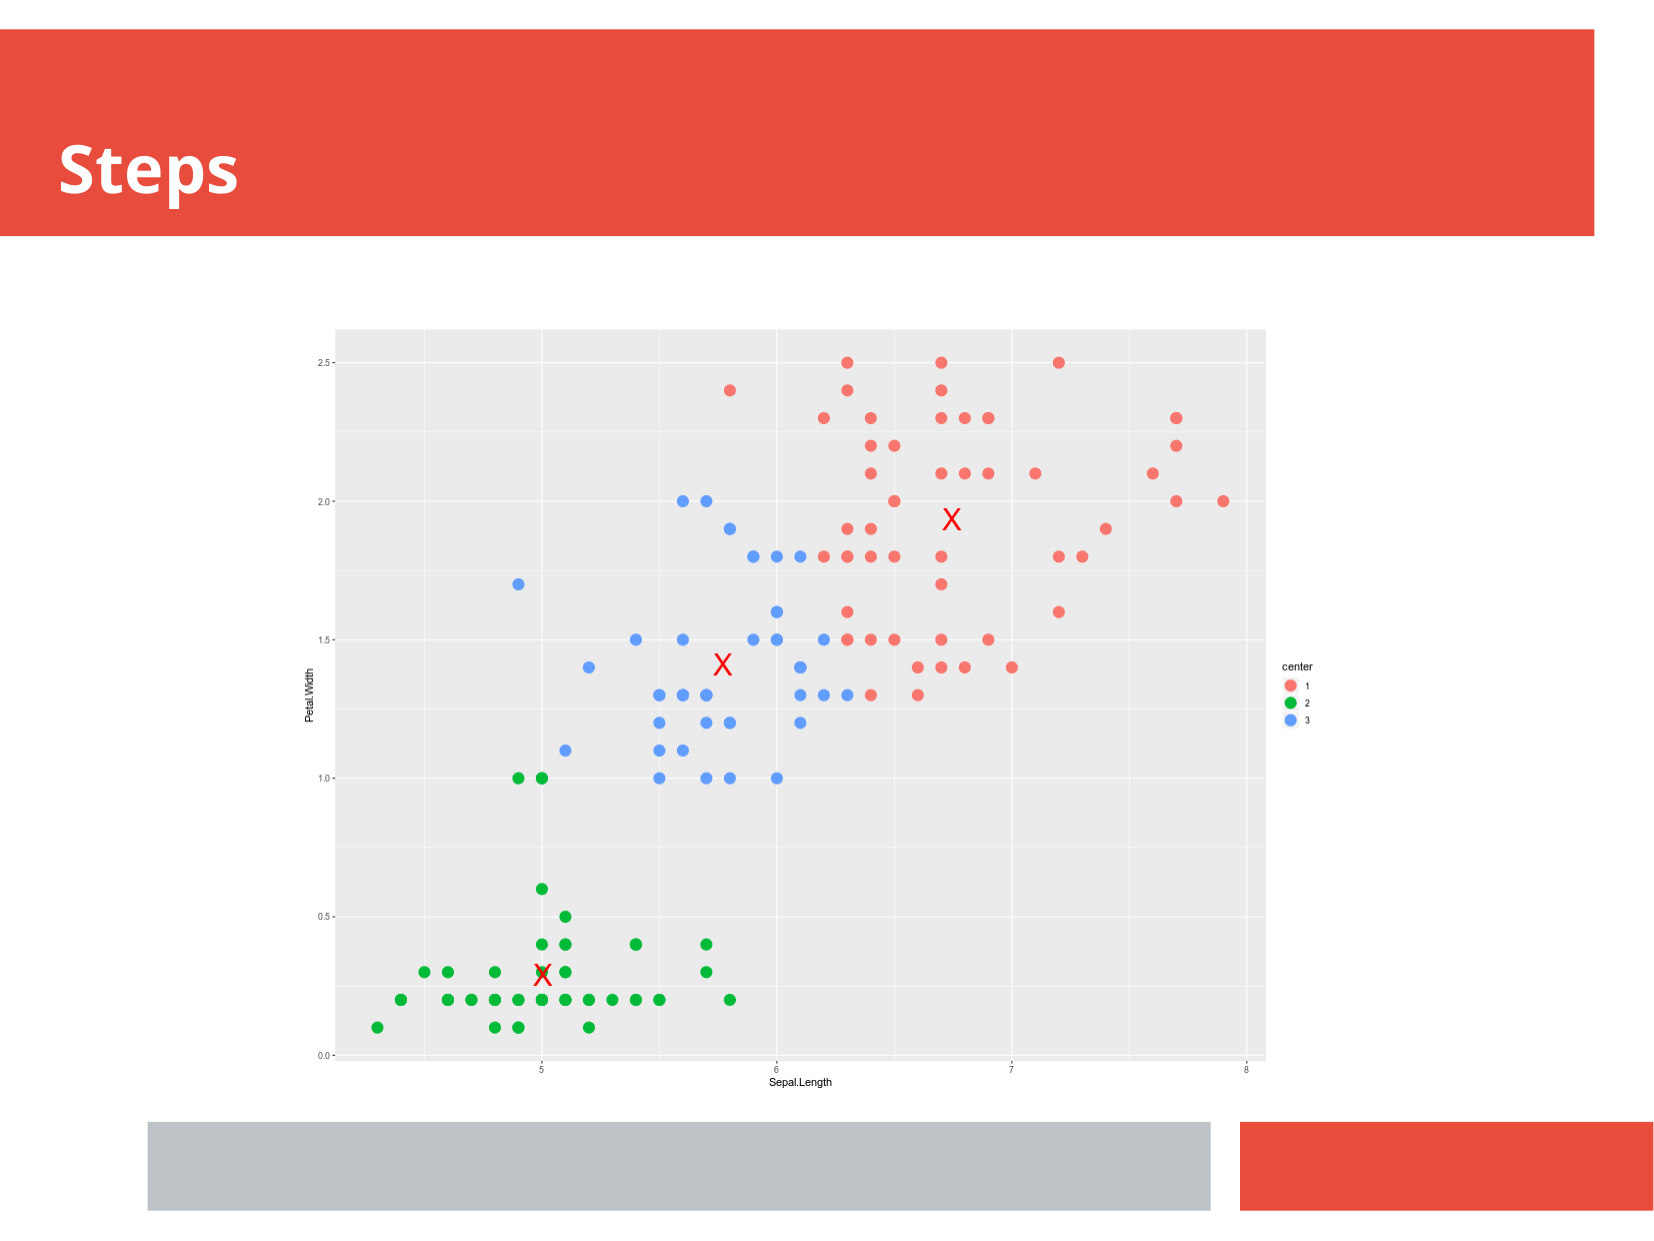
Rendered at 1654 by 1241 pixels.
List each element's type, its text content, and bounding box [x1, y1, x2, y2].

text_box Steps [179, 164, 193, 186]
picture [300, 324, 1324, 1093]
text_box Steps [58, 58, 1595, 207]
